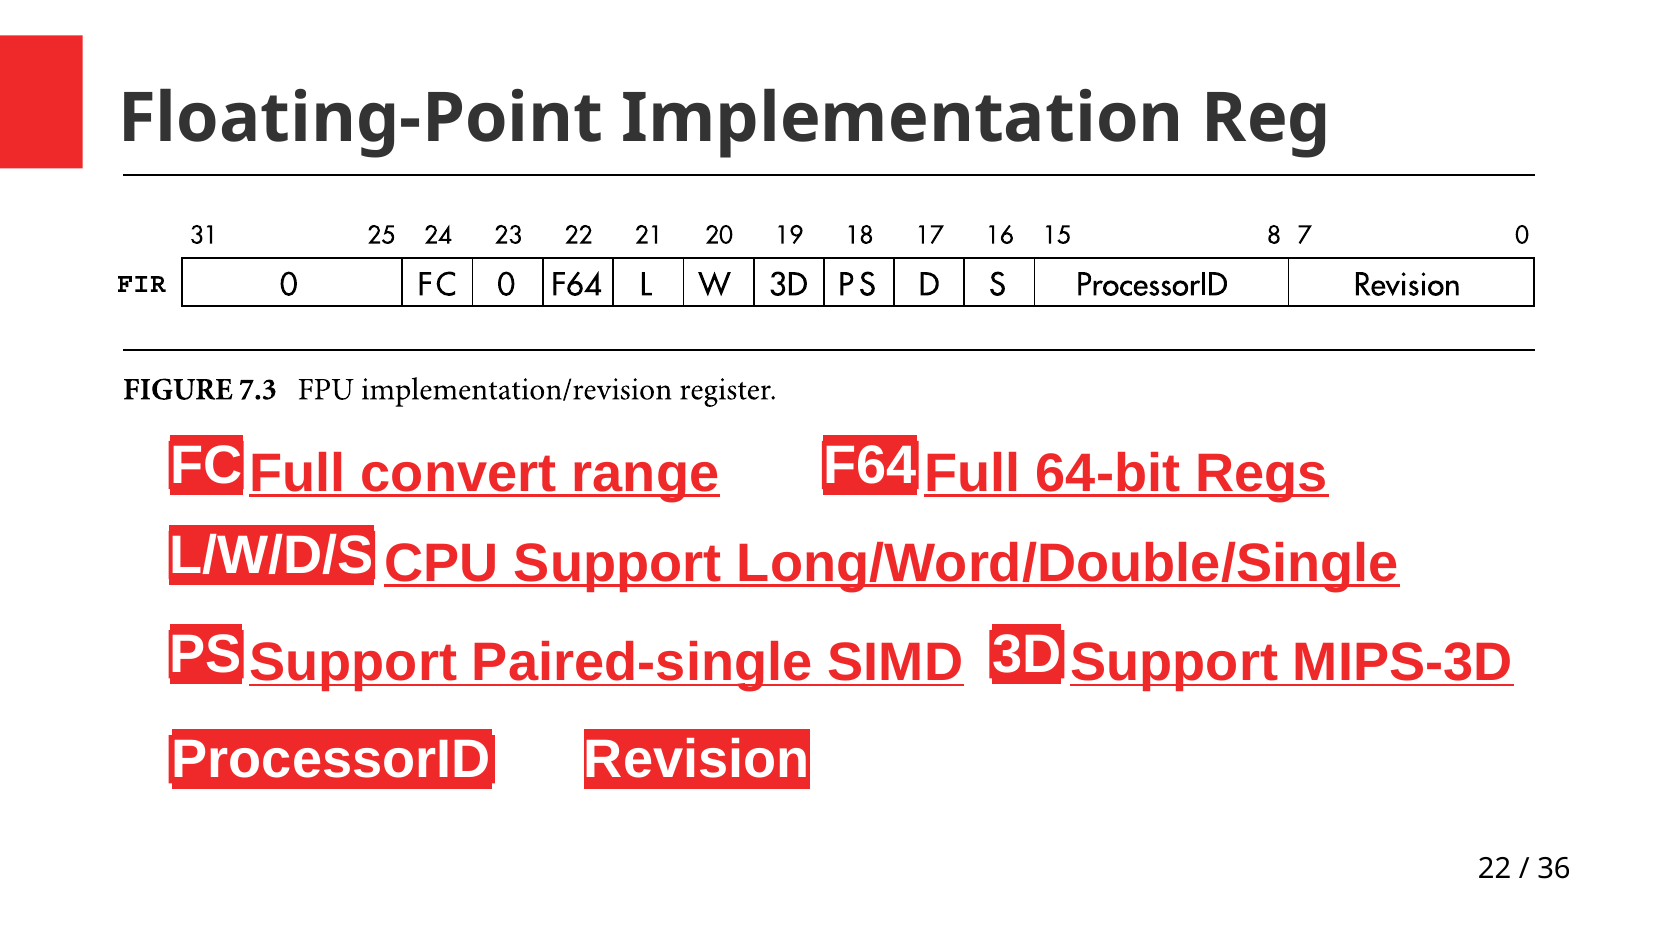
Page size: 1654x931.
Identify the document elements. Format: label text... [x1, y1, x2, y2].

text_box CPU Support Long/Word/Double/Single [369, 525, 1416, 591]
text_box 3D [1061, 630, 1065, 679]
picture [118, 174, 1536, 407]
title Floating-Point Implementation Reg [118, 37, 1571, 193]
text_box Full 64-bit Regs [909, 435, 1344, 501]
text_box Support MIPS-3D [1055, 624, 1529, 691]
text_box Support Paired-single SIMD [234, 624, 980, 691]
text_box Full convert range [234, 435, 736, 501]
